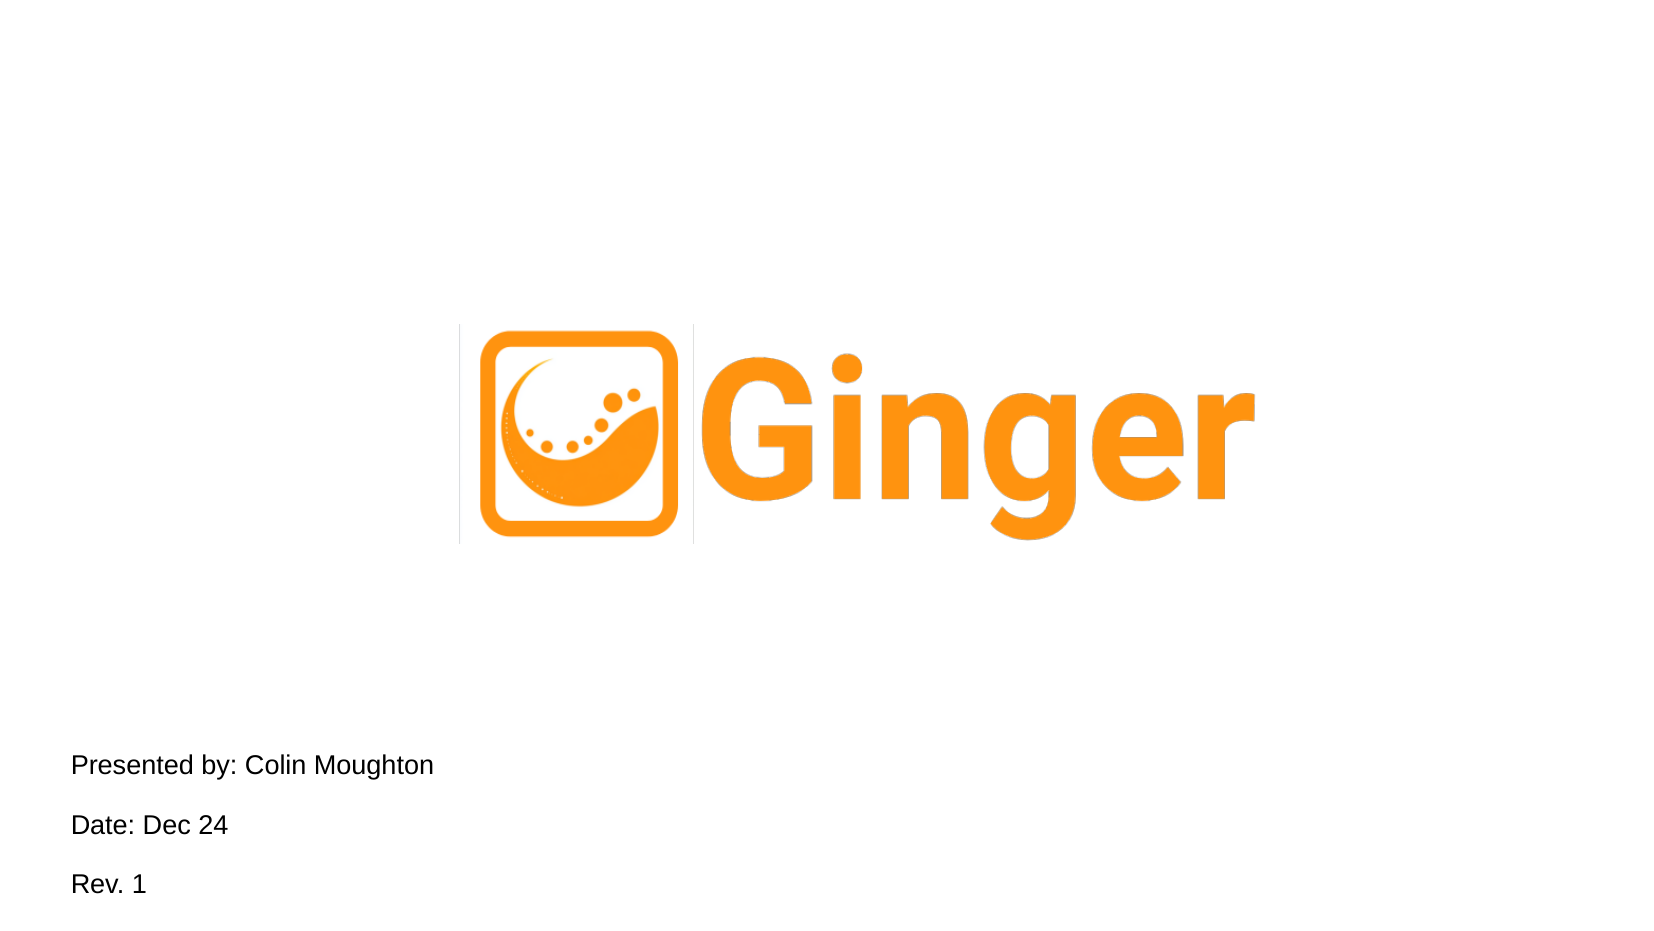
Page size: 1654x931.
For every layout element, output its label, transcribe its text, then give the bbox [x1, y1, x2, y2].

list Presented by: Colin Moughton Date: Dec 24 Rev. 1 [0, 750, 451, 931]
picture [438, 324, 1284, 544]
